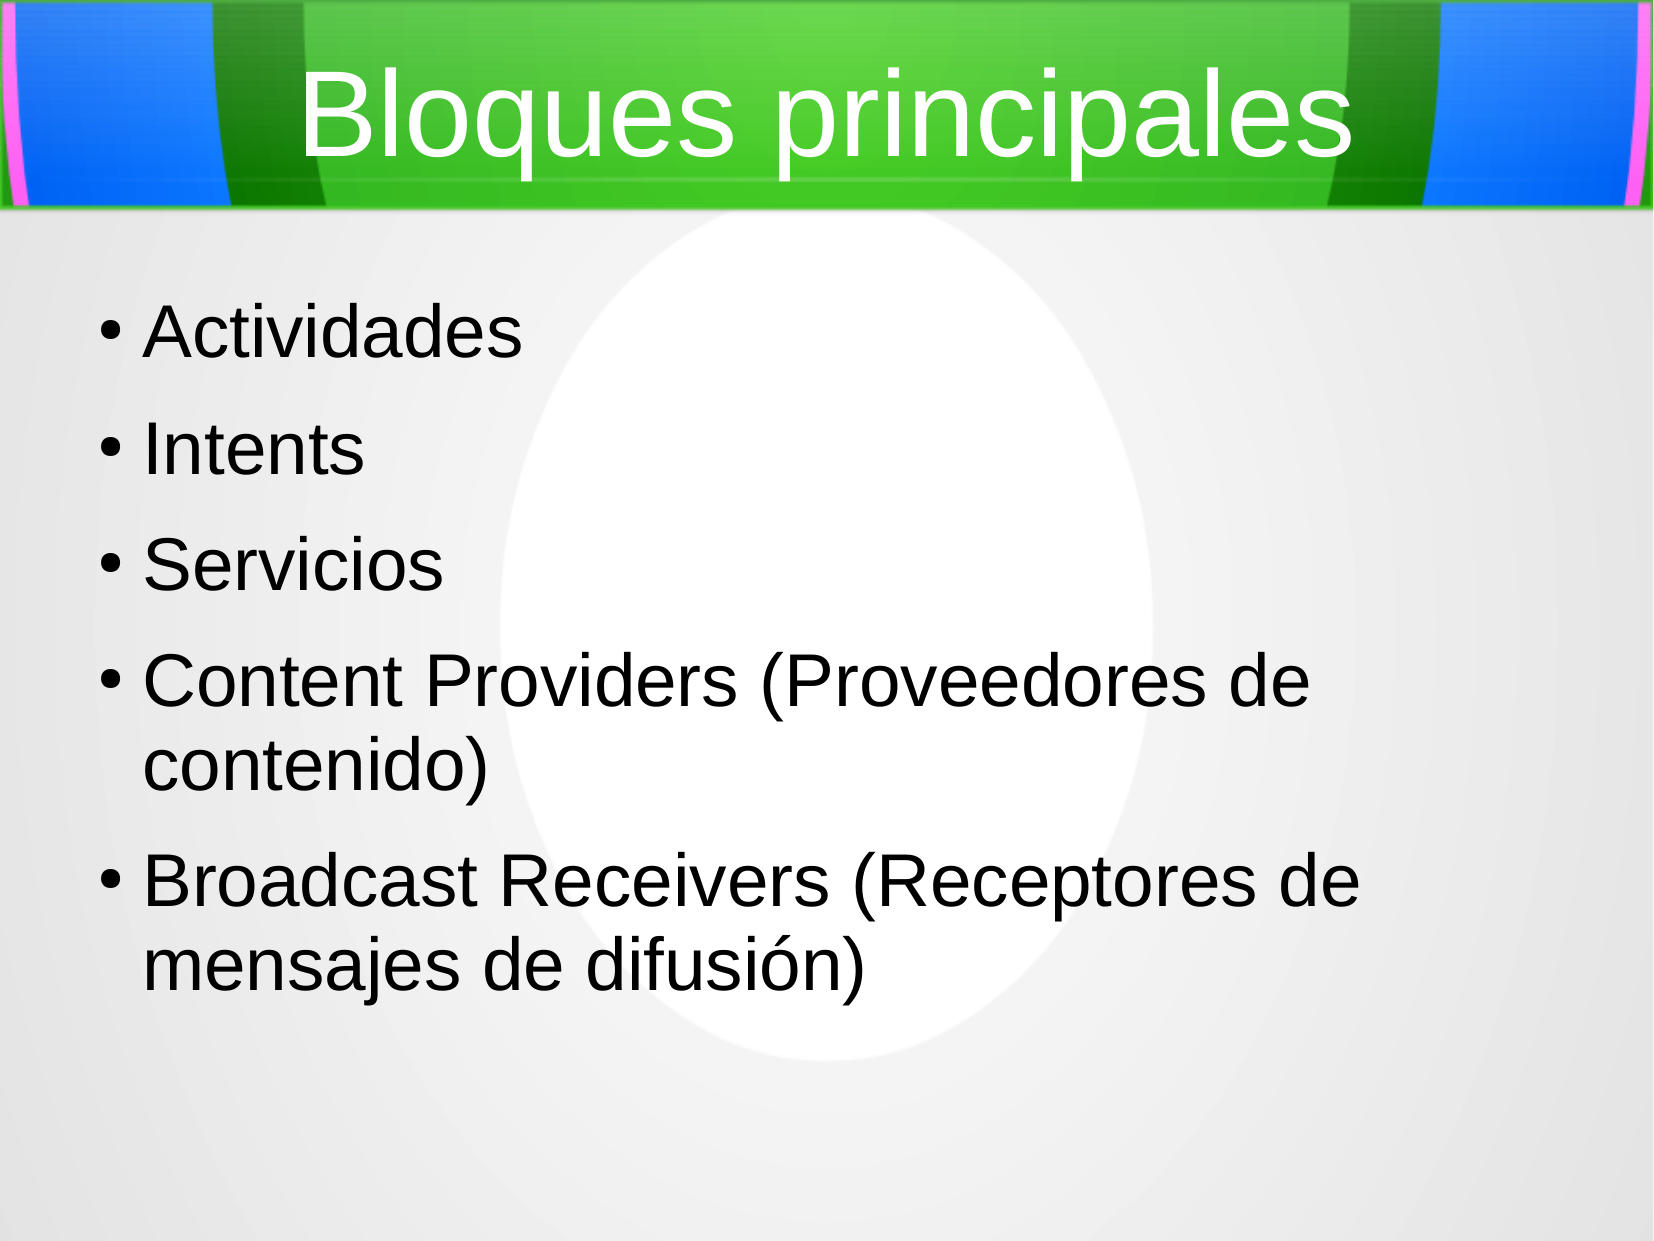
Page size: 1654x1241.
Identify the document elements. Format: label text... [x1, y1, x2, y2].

list Actividades Intents Servicios Content Providers (Proveedores de contenido) Broadcast Receivers (Receptores de mensajes de difusión) [82, 290, 1538, 1010]
picture [0, 0, 1654, 1241]
title Bloques principales [82, 45, 1571, 183]
